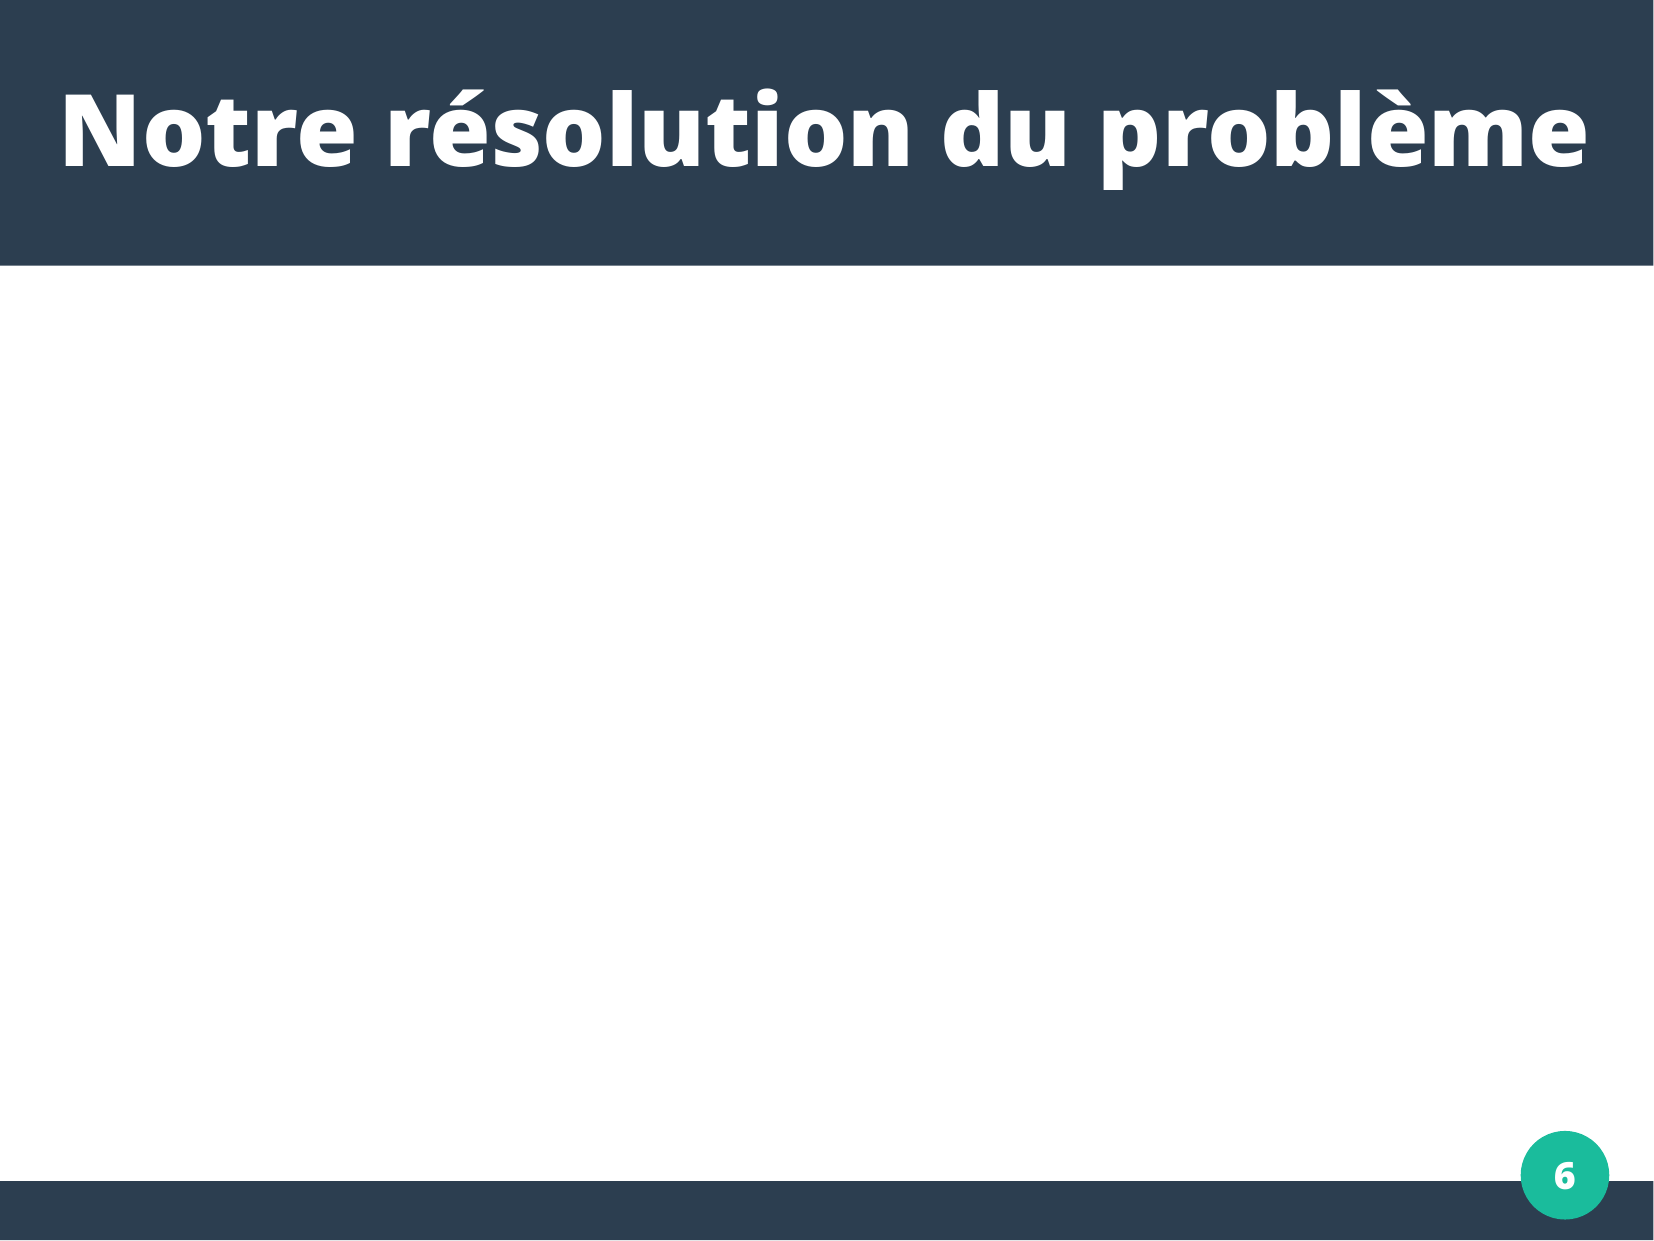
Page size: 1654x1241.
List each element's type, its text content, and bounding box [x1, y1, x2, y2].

title Notre résolution du problème [59, 49, 1595, 207]
